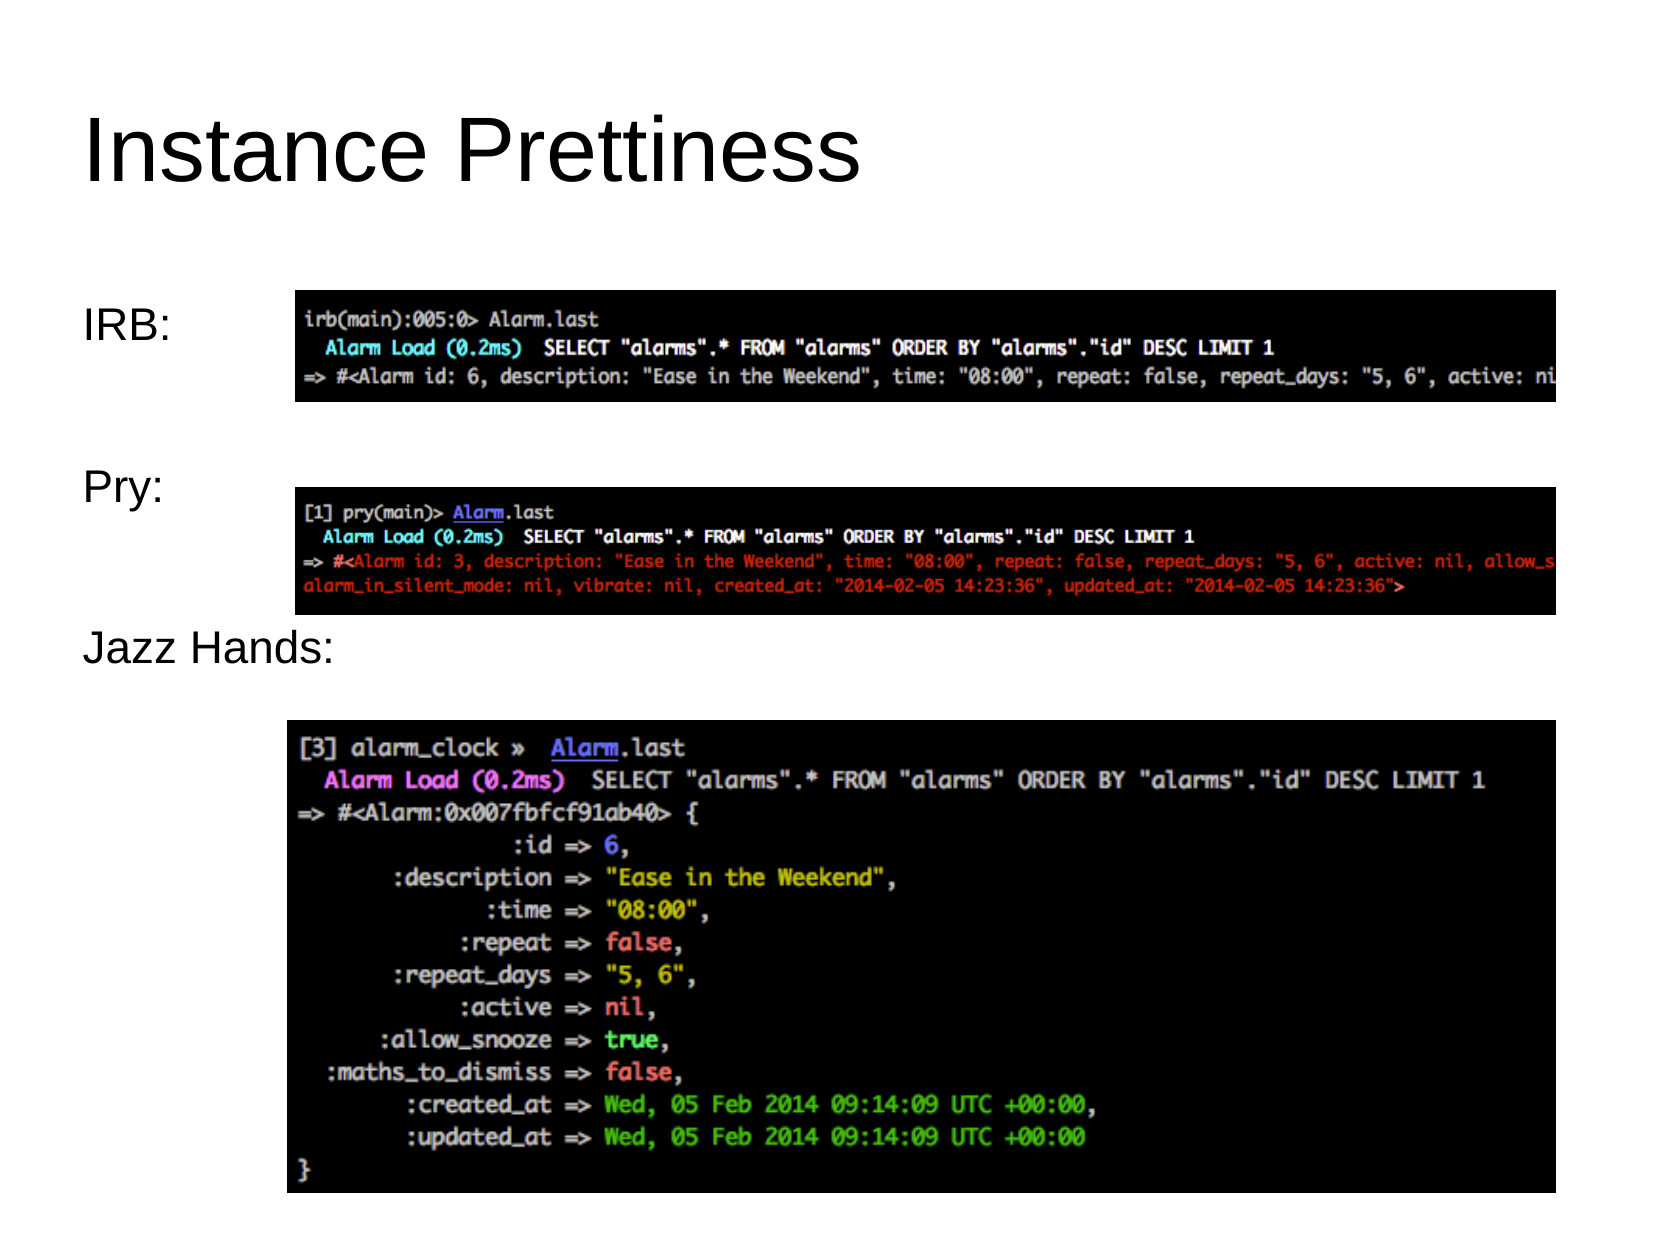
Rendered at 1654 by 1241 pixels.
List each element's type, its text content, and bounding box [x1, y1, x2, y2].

title Instance Prettiness [82, 47, 1235, 252]
picture [287, 720, 1556, 1193]
list IRB: Pry: Jazz Hands: [11, 299, 739, 1019]
picture [295, 290, 1556, 402]
picture [295, 487, 1556, 615]
